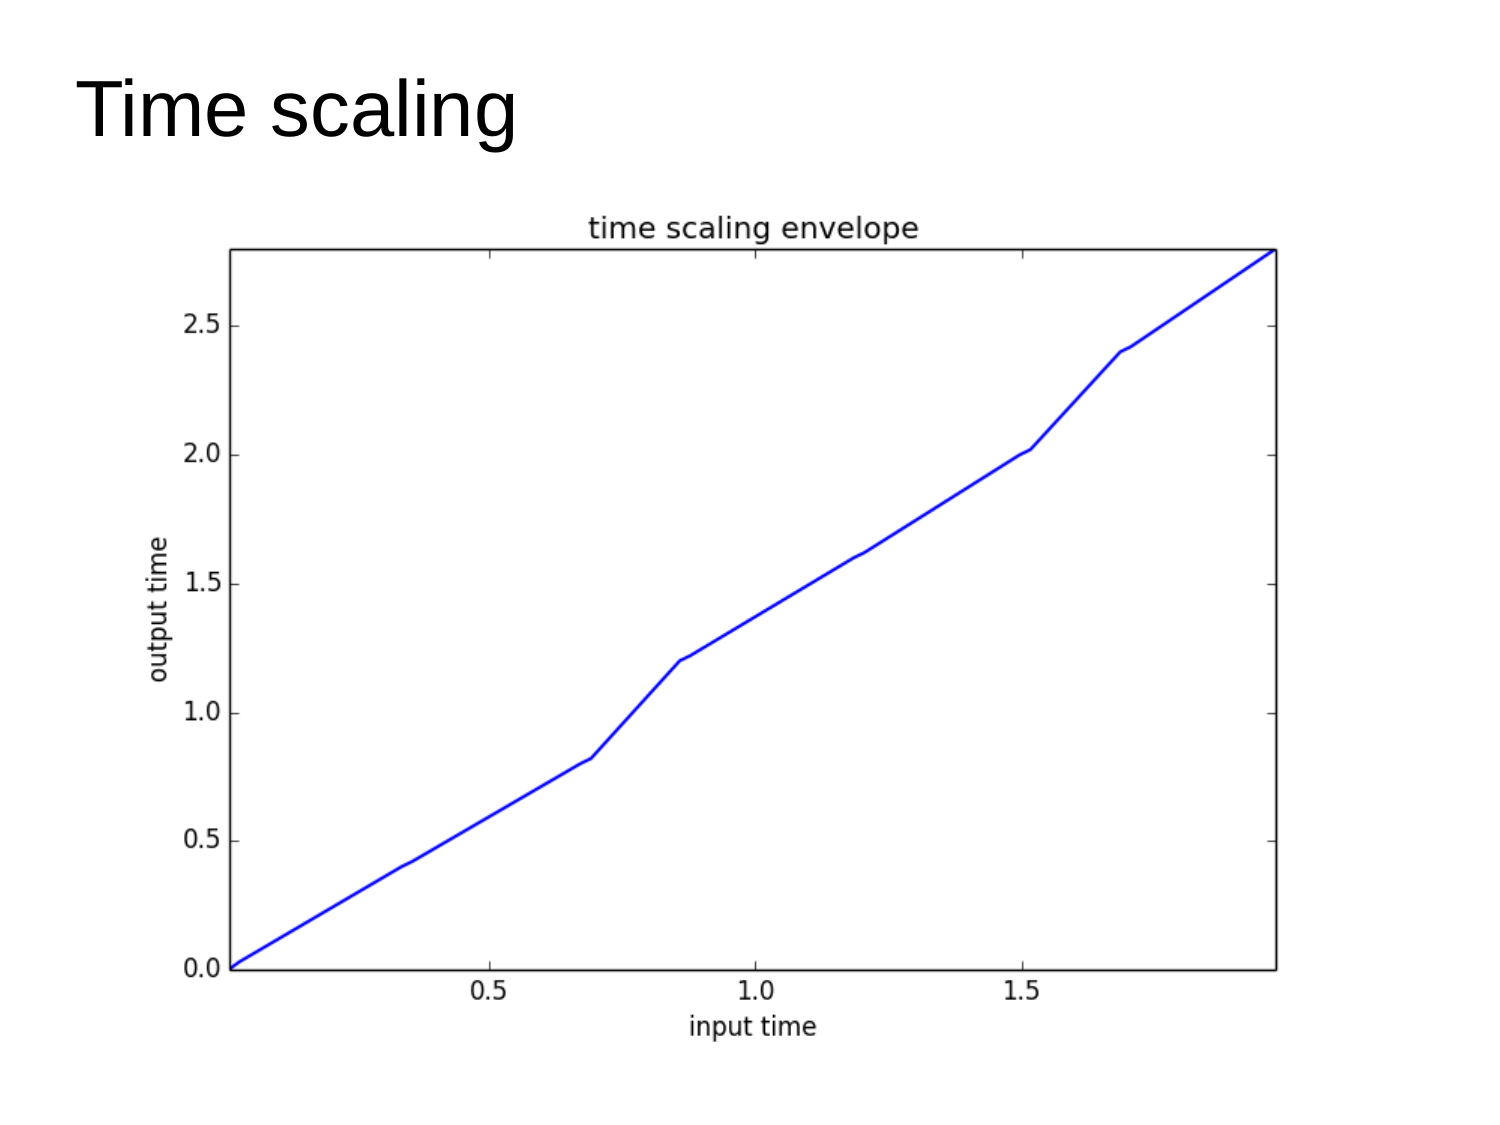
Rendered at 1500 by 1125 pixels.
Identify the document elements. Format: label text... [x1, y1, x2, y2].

picture [60, 159, 1411, 1060]
title Time scaling [75, 15, 1425, 203]
